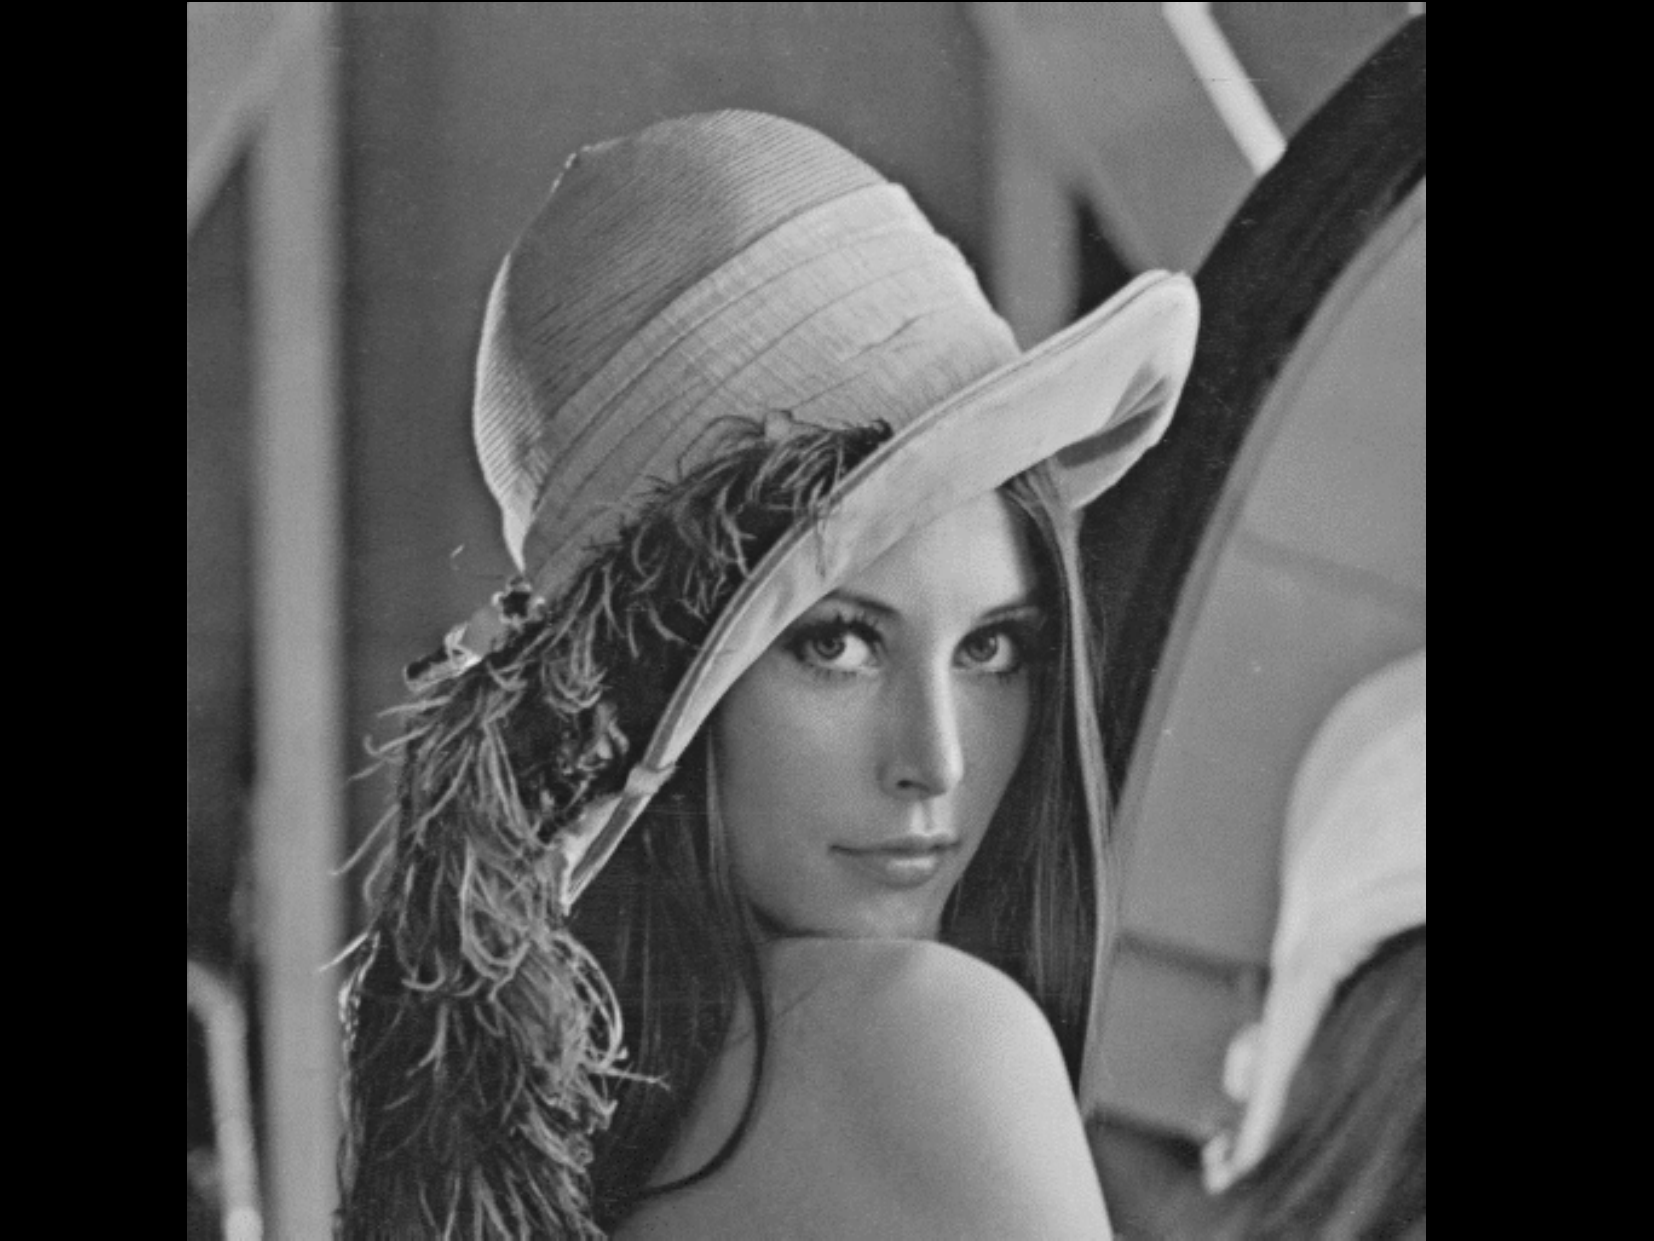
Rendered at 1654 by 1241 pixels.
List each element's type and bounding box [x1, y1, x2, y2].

text_box [0, 0, 1654, 1241]
picture [187, 2, 1426, 1241]
